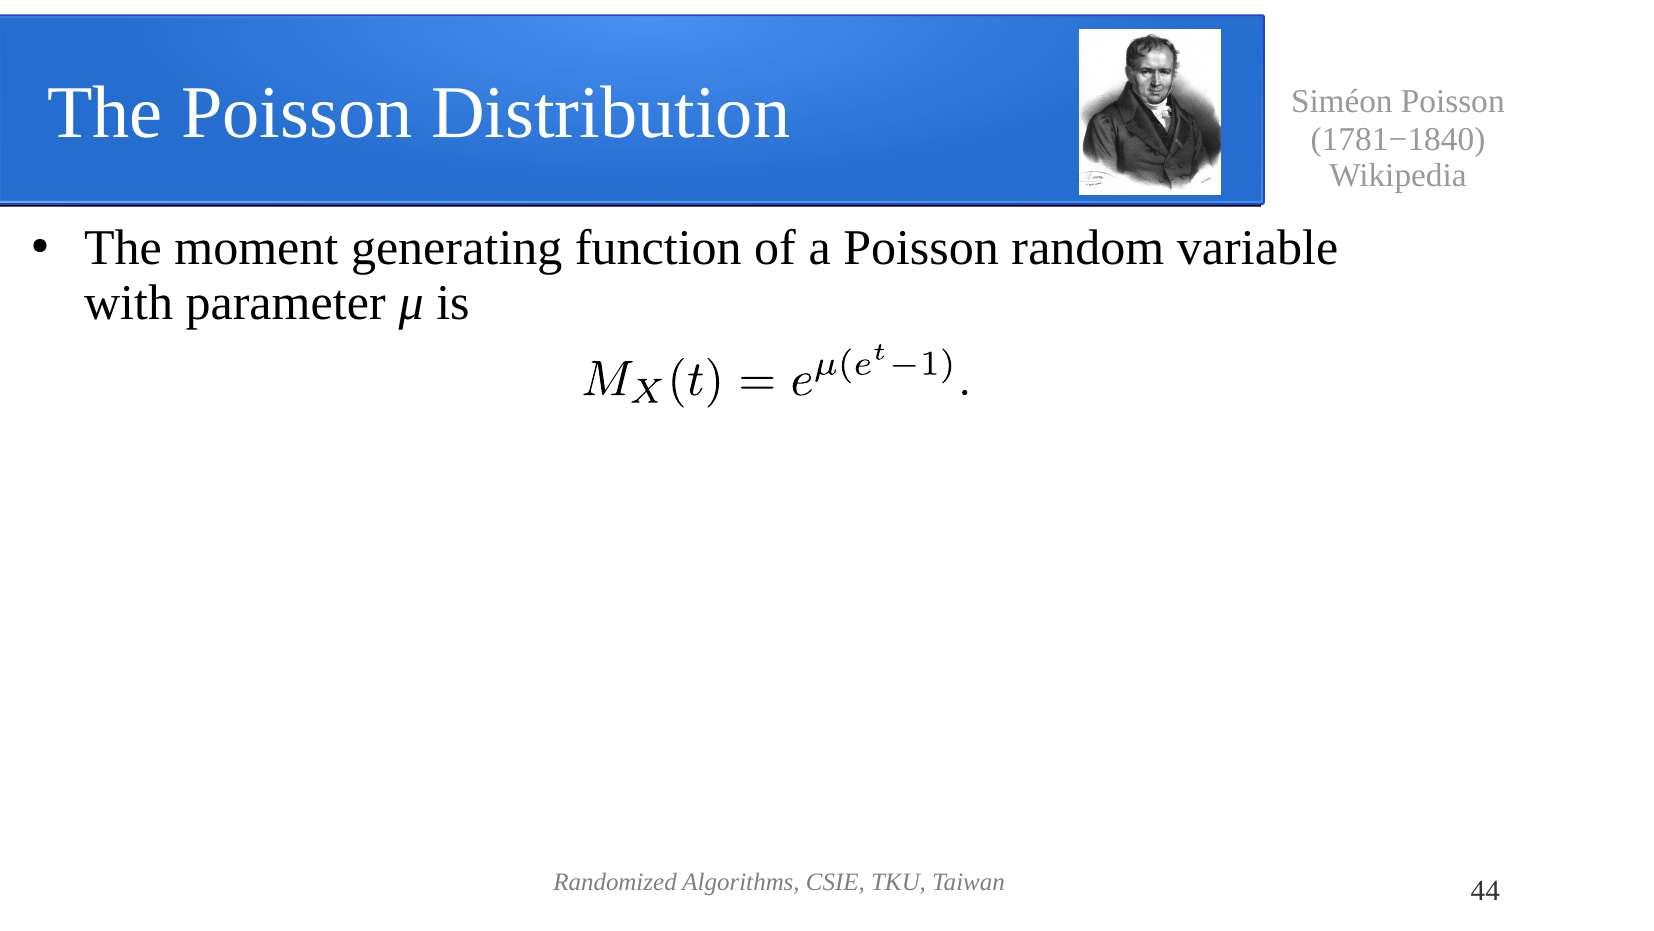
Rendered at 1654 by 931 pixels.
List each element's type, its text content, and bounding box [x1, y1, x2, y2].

picture [579, 342, 970, 410]
title The Poisson Distribution [47, 35, 1079, 189]
picture [1079, 29, 1221, 195]
list The moment generating function of a Poisson random variable with parameter μ is [11, 218, 1418, 426]
text_box Siméon Poisson (1781−1840) Wikipedia [1242, 75, 1554, 202]
